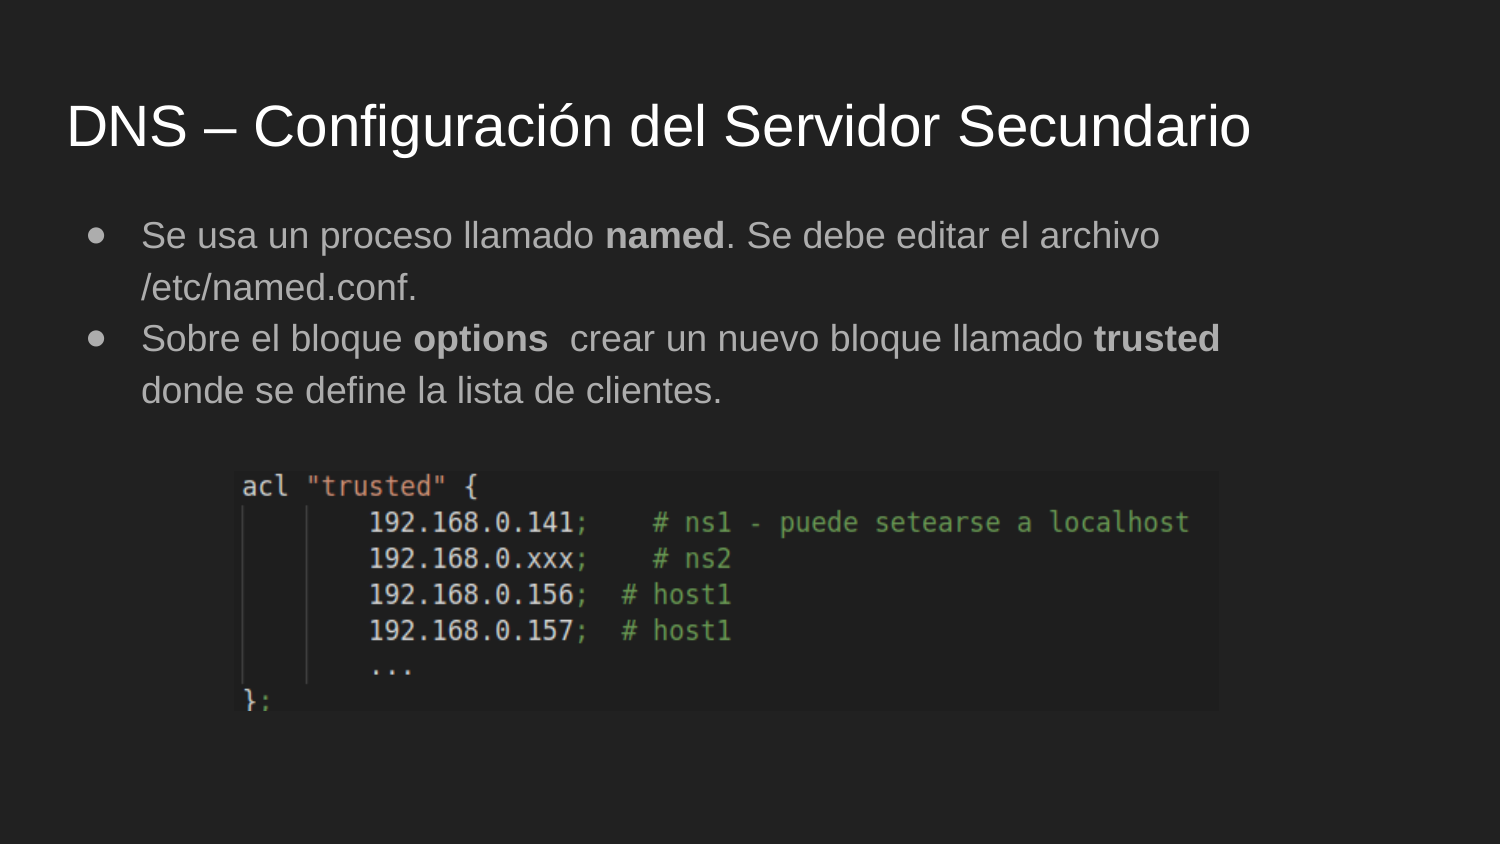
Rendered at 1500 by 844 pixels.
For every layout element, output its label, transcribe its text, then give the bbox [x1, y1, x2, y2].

picture [234, 471, 1219, 711]
list Se usa un proceso llamado named. Se debe editar el archivo /etc/named.conf. Sobre el bloque options crear un nuevo bloque llamado trusted donde se define la lista de clientes. [51, 189, 1261, 750]
title DNS – Configuración del Servidor Secundario [51, 72, 1449, 167]
